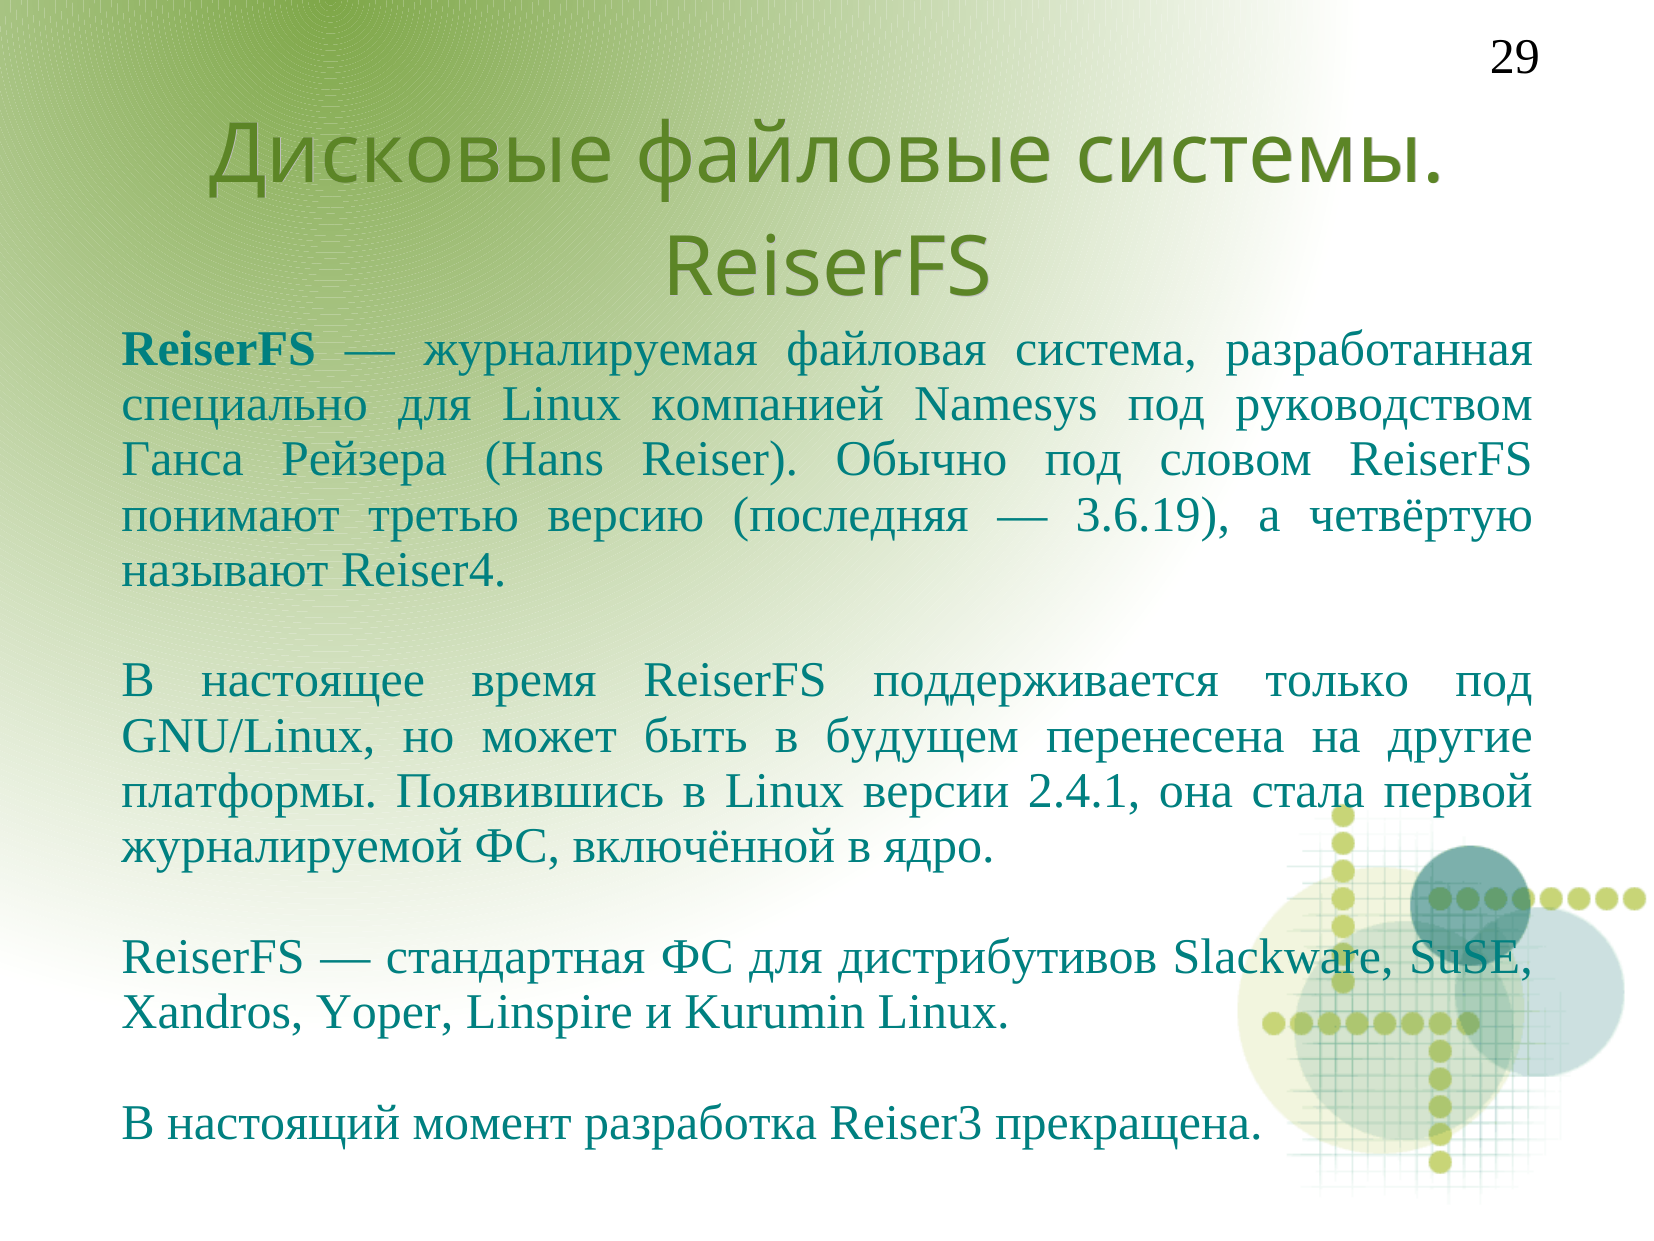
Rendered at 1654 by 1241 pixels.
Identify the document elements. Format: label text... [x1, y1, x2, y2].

text_box <номер> [1500, 29, 1654, 89]
title Дисковые файловые системы. ReiserFS [121, 102, 1534, 311]
picture [1224, 792, 1654, 1211]
subtitle ReiserFS — журналируемая файловая система, разработанная специально для Linux компанией Namesys под руководством Ганса Рейзера (Hans Reiser). Обычно под словом ReiserFS понимают третью версию (последняя — 3.6.19), а четвёртую называют Reiser4. В настоящее время ReiserFS поддерживается только под GNU/Linux, но может быть в будущем перенесена на другие платформы. Появившись в Linux версии 2.4.1, она стала первой журналируемой ФС, включённой в ядро. ReiserFS — стандартная ФС для дистрибутивов Slackware, SuSE, Xandros, Yoper, Linspire и Kurumin Linux. В настоящий момент разработка Reiser3 прекращена. [121, 312, 1534, 1158]
